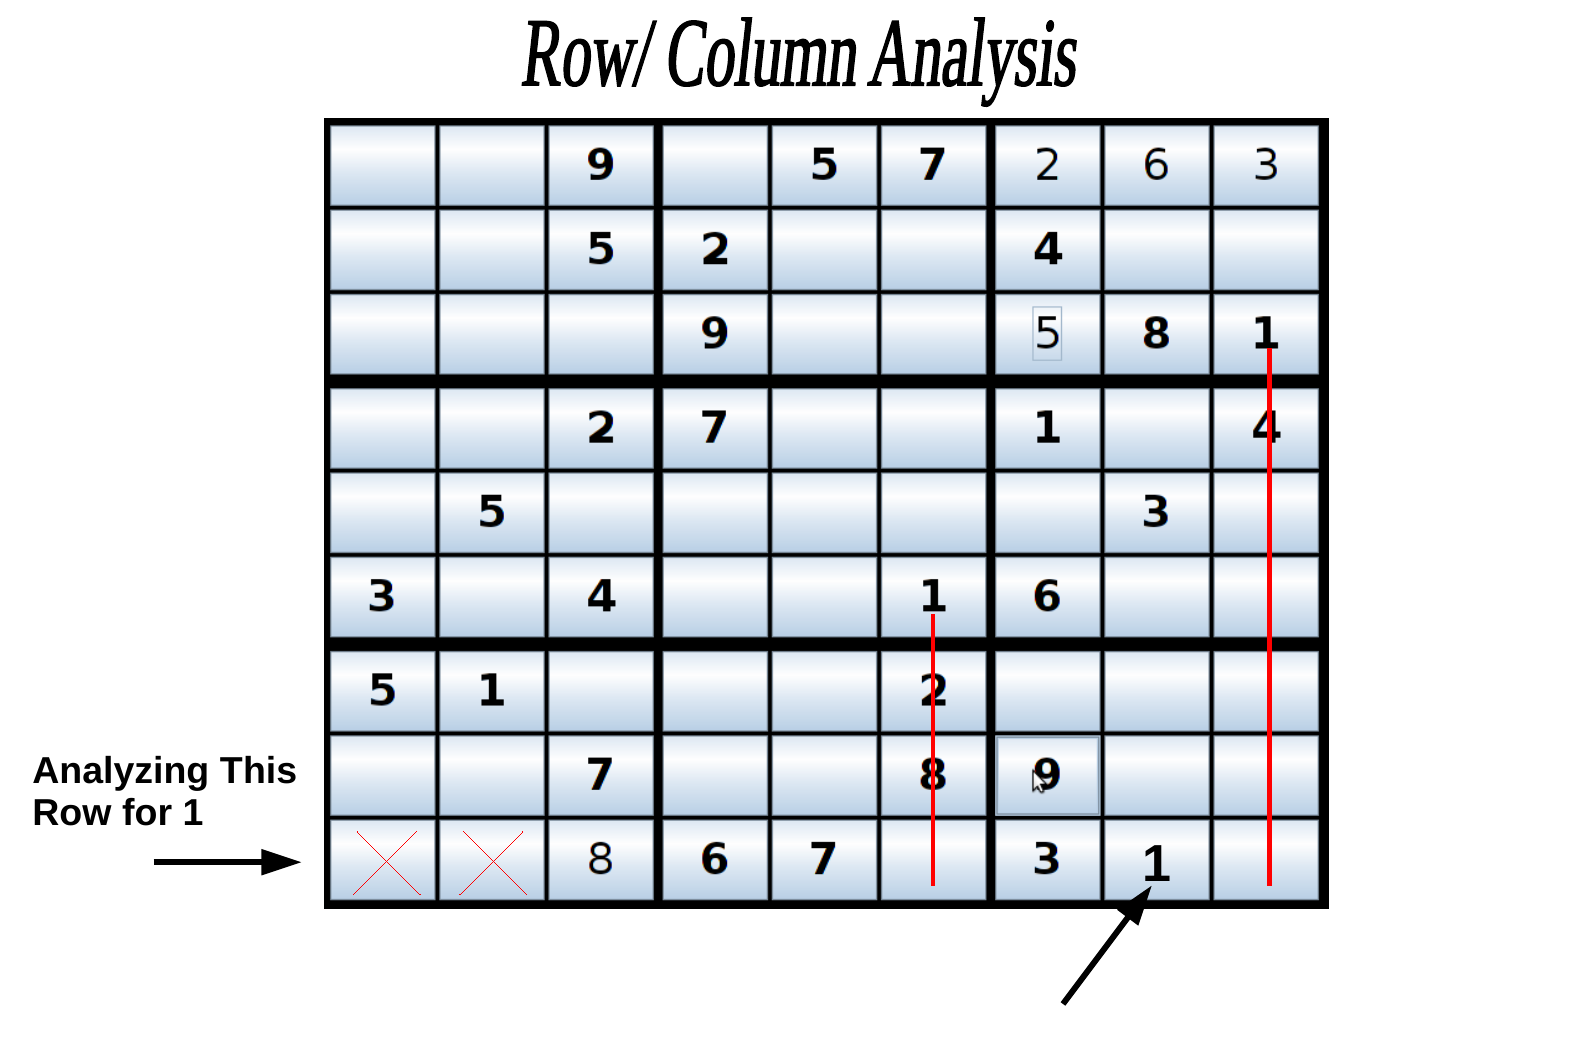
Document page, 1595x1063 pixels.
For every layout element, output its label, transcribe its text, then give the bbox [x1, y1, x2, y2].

text_box Row/ Column Analysis [943, 39, 966, 87]
picture [324, 118, 1329, 909]
text_box Row/ Column Analysis [1015, 39, 1037, 87]
text_box Row/ Column Analysis [755, 40, 781, 87]
text_box Row/ Column Analysis [594, 40, 638, 87]
text_box Row/ Column Analysis [780, 39, 826, 86]
text_box Row/ Column Analysis [564, 39, 591, 87]
text_box Row/ Column Analysis [827, 39, 856, 86]
text_box Row/ Column Analysis [981, 40, 1018, 107]
text_box Row/ Column Analysis [669, 20, 707, 87]
text_box Analyzing This Row for 1 [17, 742, 313, 842]
text_box Row/ Column Analysis [867, 21, 940, 86]
text_box Row/ Column Analysis [707, 39, 735, 87]
text_box Row/ Column Analysis [1054, 39, 1077, 87]
text_box Row/ Column Analysis [734, 17, 752, 86]
text_box 1 [1127, 826, 1188, 900]
text_box Row/ Column Analysis [522, 21, 561, 86]
text_box Row/ Column Analysis [632, 21, 657, 87]
text_box Row/ Column Analysis [1036, 40, 1052, 86]
text_box Row/ Column Analysis [967, 17, 985, 86]
